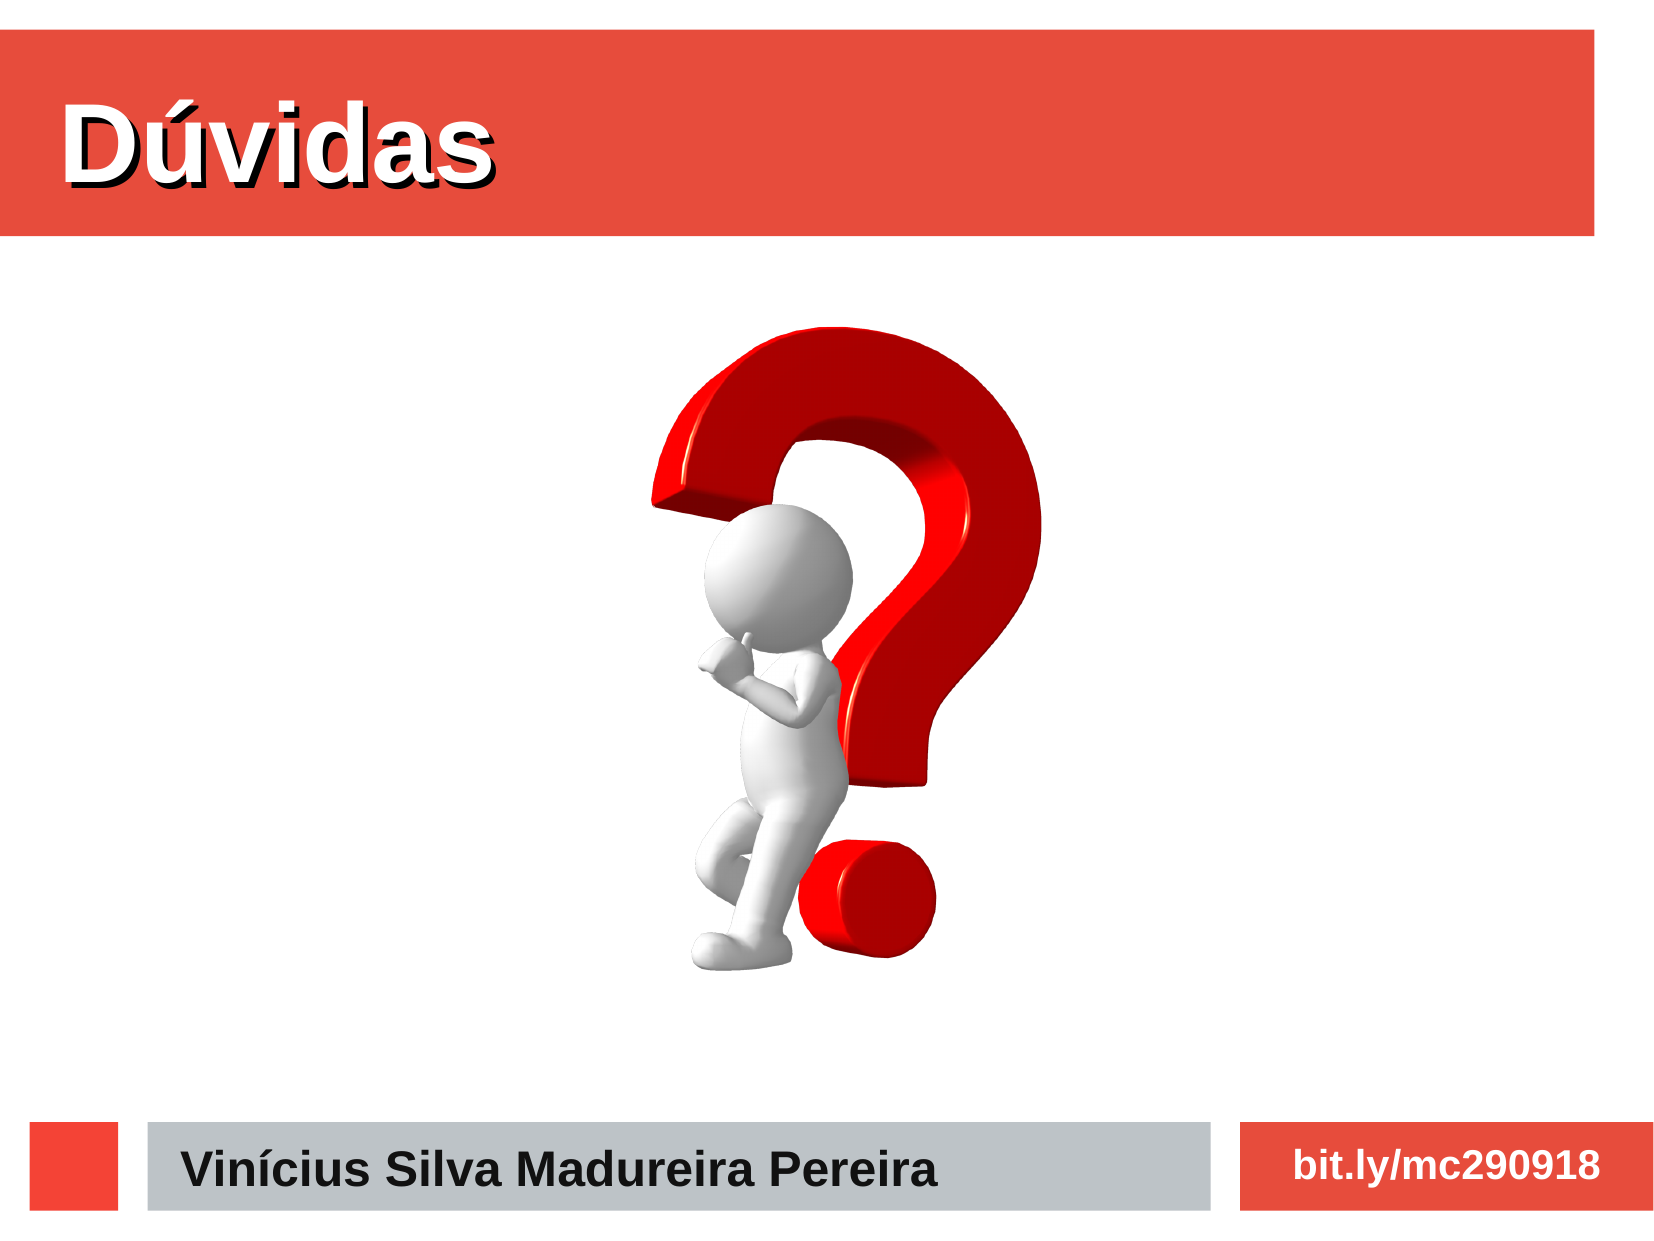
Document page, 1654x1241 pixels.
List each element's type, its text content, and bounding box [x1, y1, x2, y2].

text_box Vinícius Silva Madureira Pereira [165, 1133, 1170, 1205]
text_box bit.ly/mc290918 [1228, 1133, 1654, 1205]
title Dúvidas [59, 59, 1595, 207]
picture [494, 315, 1159, 981]
